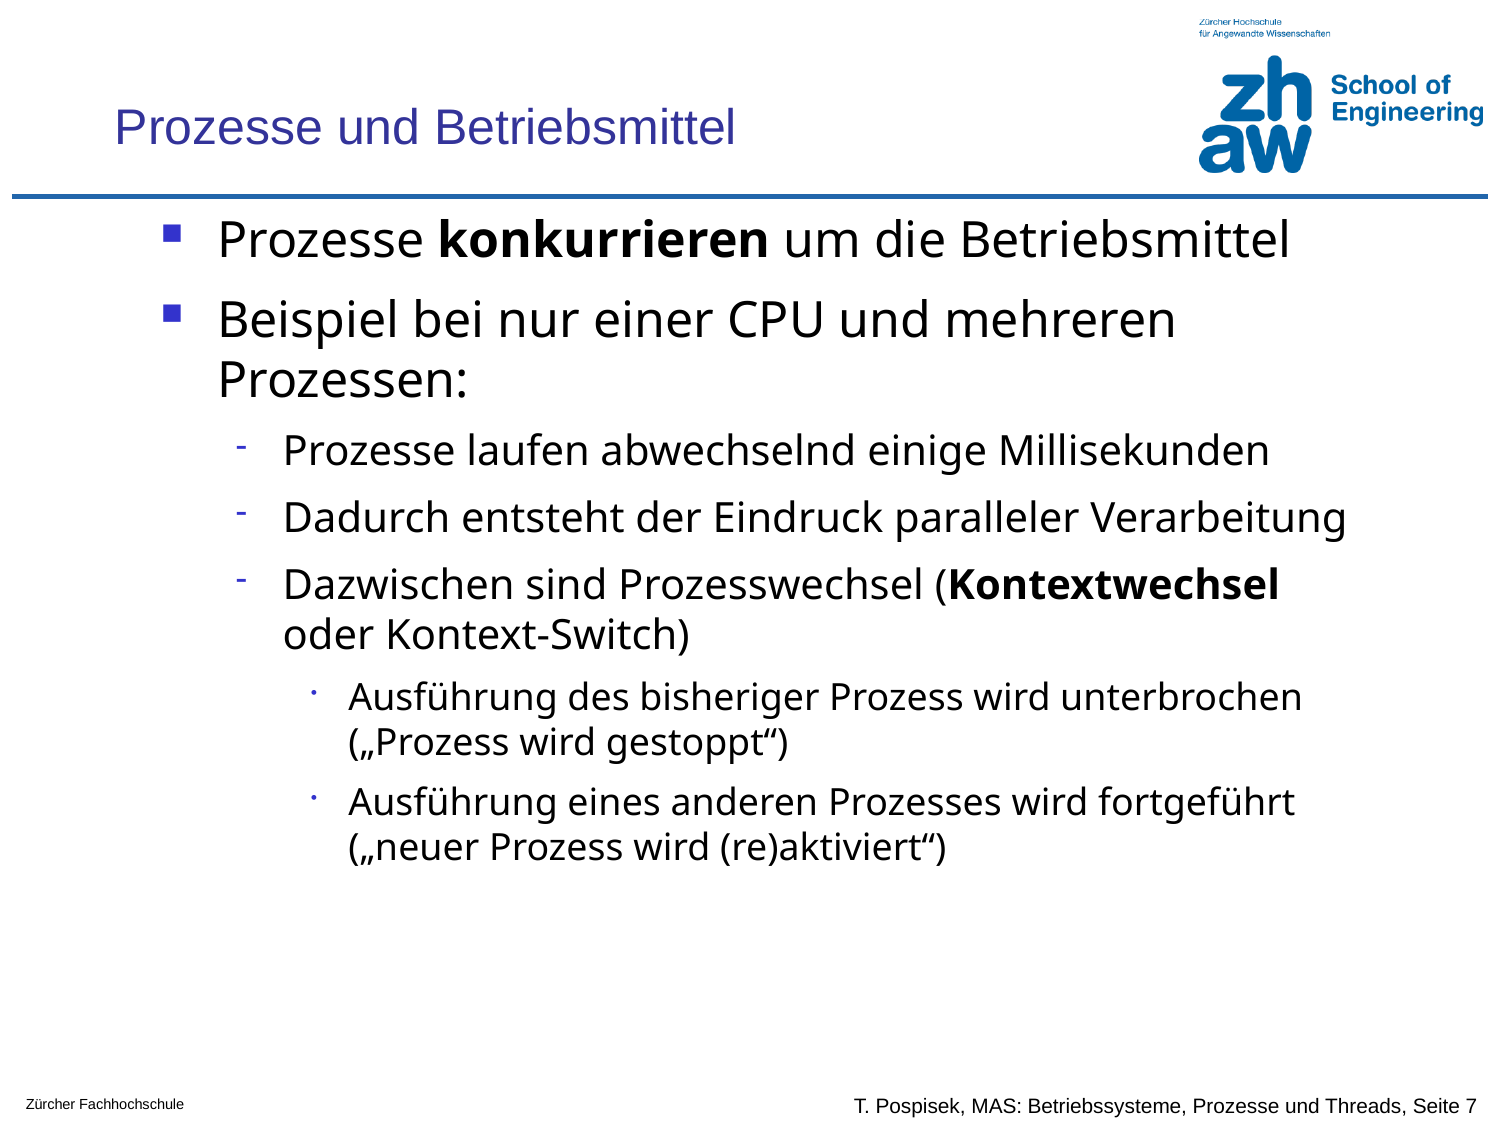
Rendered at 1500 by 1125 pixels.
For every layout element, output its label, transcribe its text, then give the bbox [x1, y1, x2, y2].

picture [1199, 19, 1483, 173]
title Prozesse und Betriebsmittel [99, 50, 1379, 163]
list Prozesse konkurrieren um die Betriebsmittel Beispiel bei nur einer CPU und mehreren Prozessen: Prozesse laufen abwechselnd einige Millisekunden Dadurch entsteht der Eindruck paralleler Verarbeitung Dazwischen sind Prozesswechsel (Kontextwechsel oder Kontext-Switch) Ausführung des bisheriger Prozess wird unterbrochen („Prozess wird gestoppt“) Ausführung eines anderen Prozesses wird fortgeführt („neuer Prozess wird (re)aktiviert“) [145, 200, 1375, 919]
